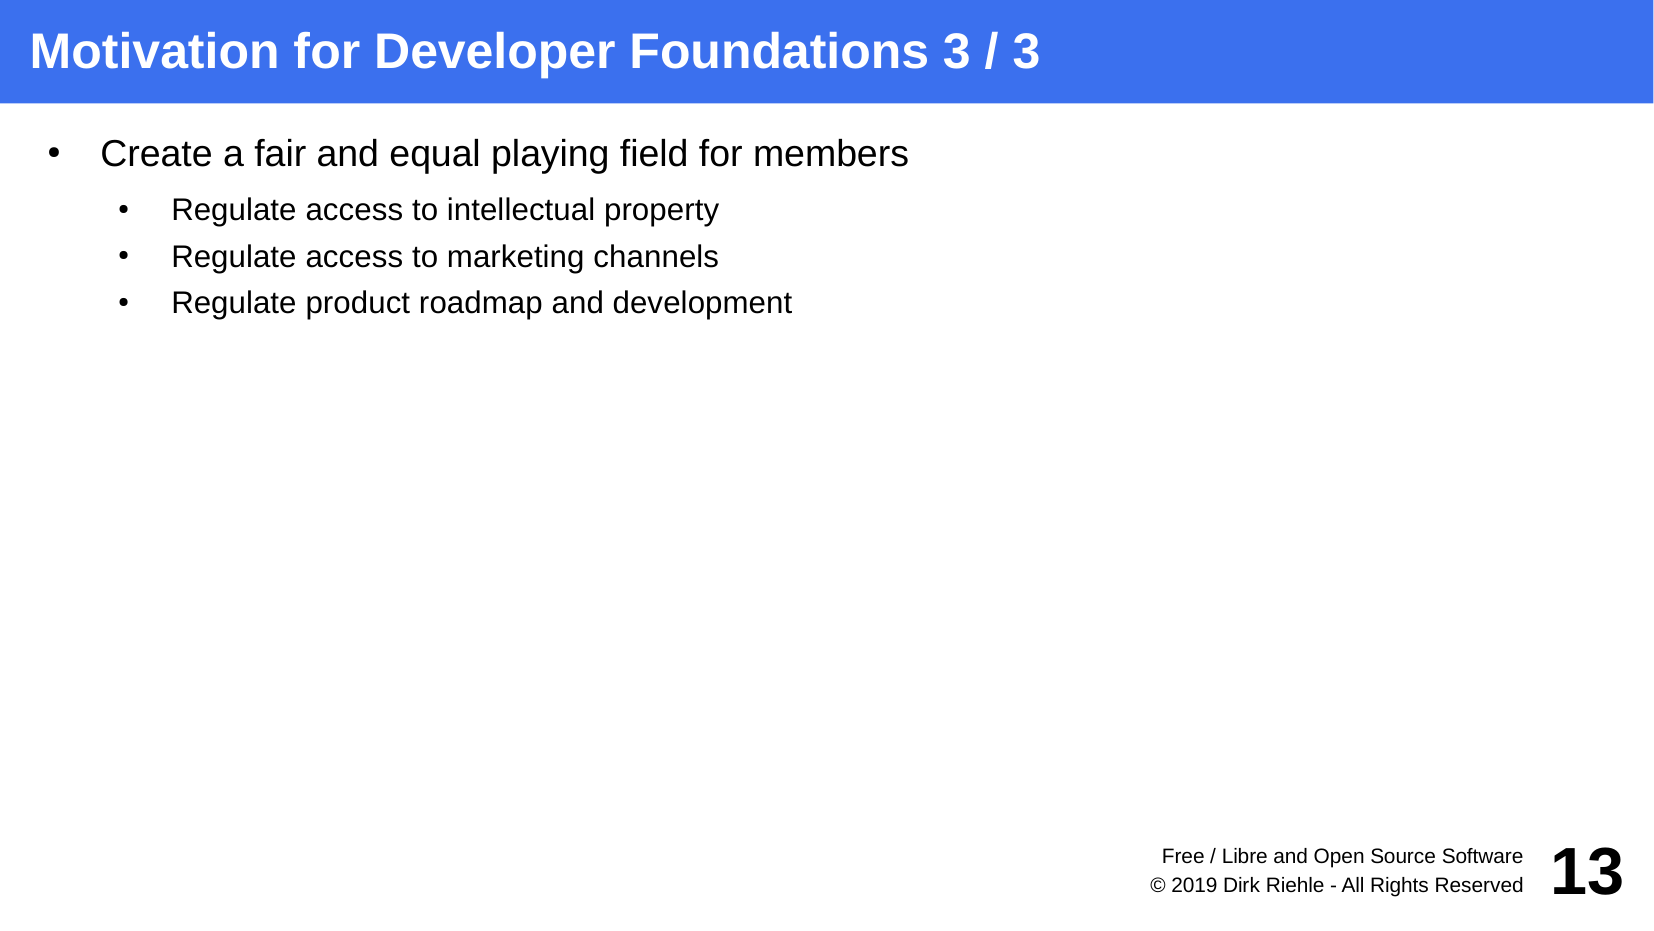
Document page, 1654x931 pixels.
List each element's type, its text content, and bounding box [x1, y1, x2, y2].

title Motivation for Developer Foundations 3 / 3 [0, 0, 1654, 104]
list Create a fair and equal playing field for members Regulate access to intellectual property Regulate access to marketing channels Regulate product roadmap and development [29, 132, 1625, 813]
